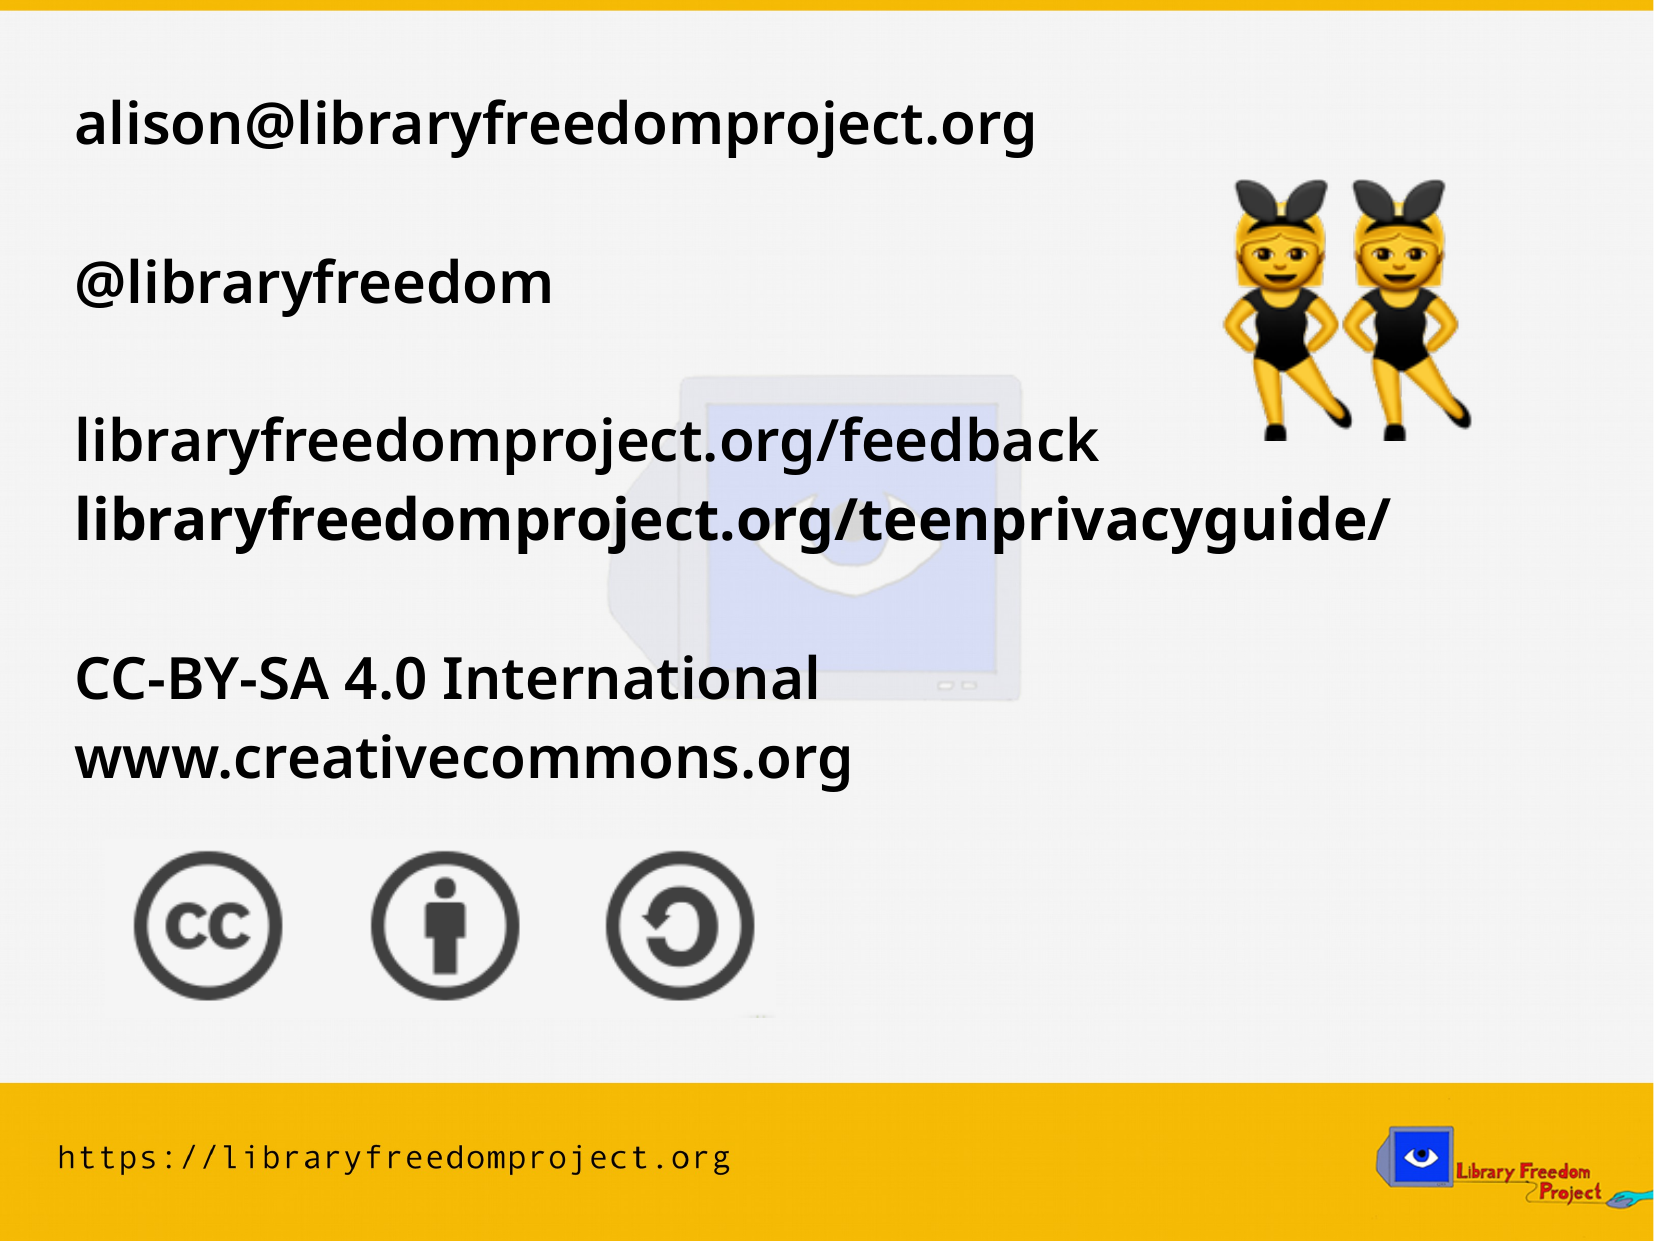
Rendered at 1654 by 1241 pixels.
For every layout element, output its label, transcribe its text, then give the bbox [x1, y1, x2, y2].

picture [0, 0, 1654, 1241]
text_box alison@libraryfreedomproject.org @libraryfreedom libraryfreedomproject.org/feedback libraryfreedomproject.org/teenprivacyguide/ CC-BY-SA 4.0 International www.creativecommons.org [60, 75, 1471, 976]
